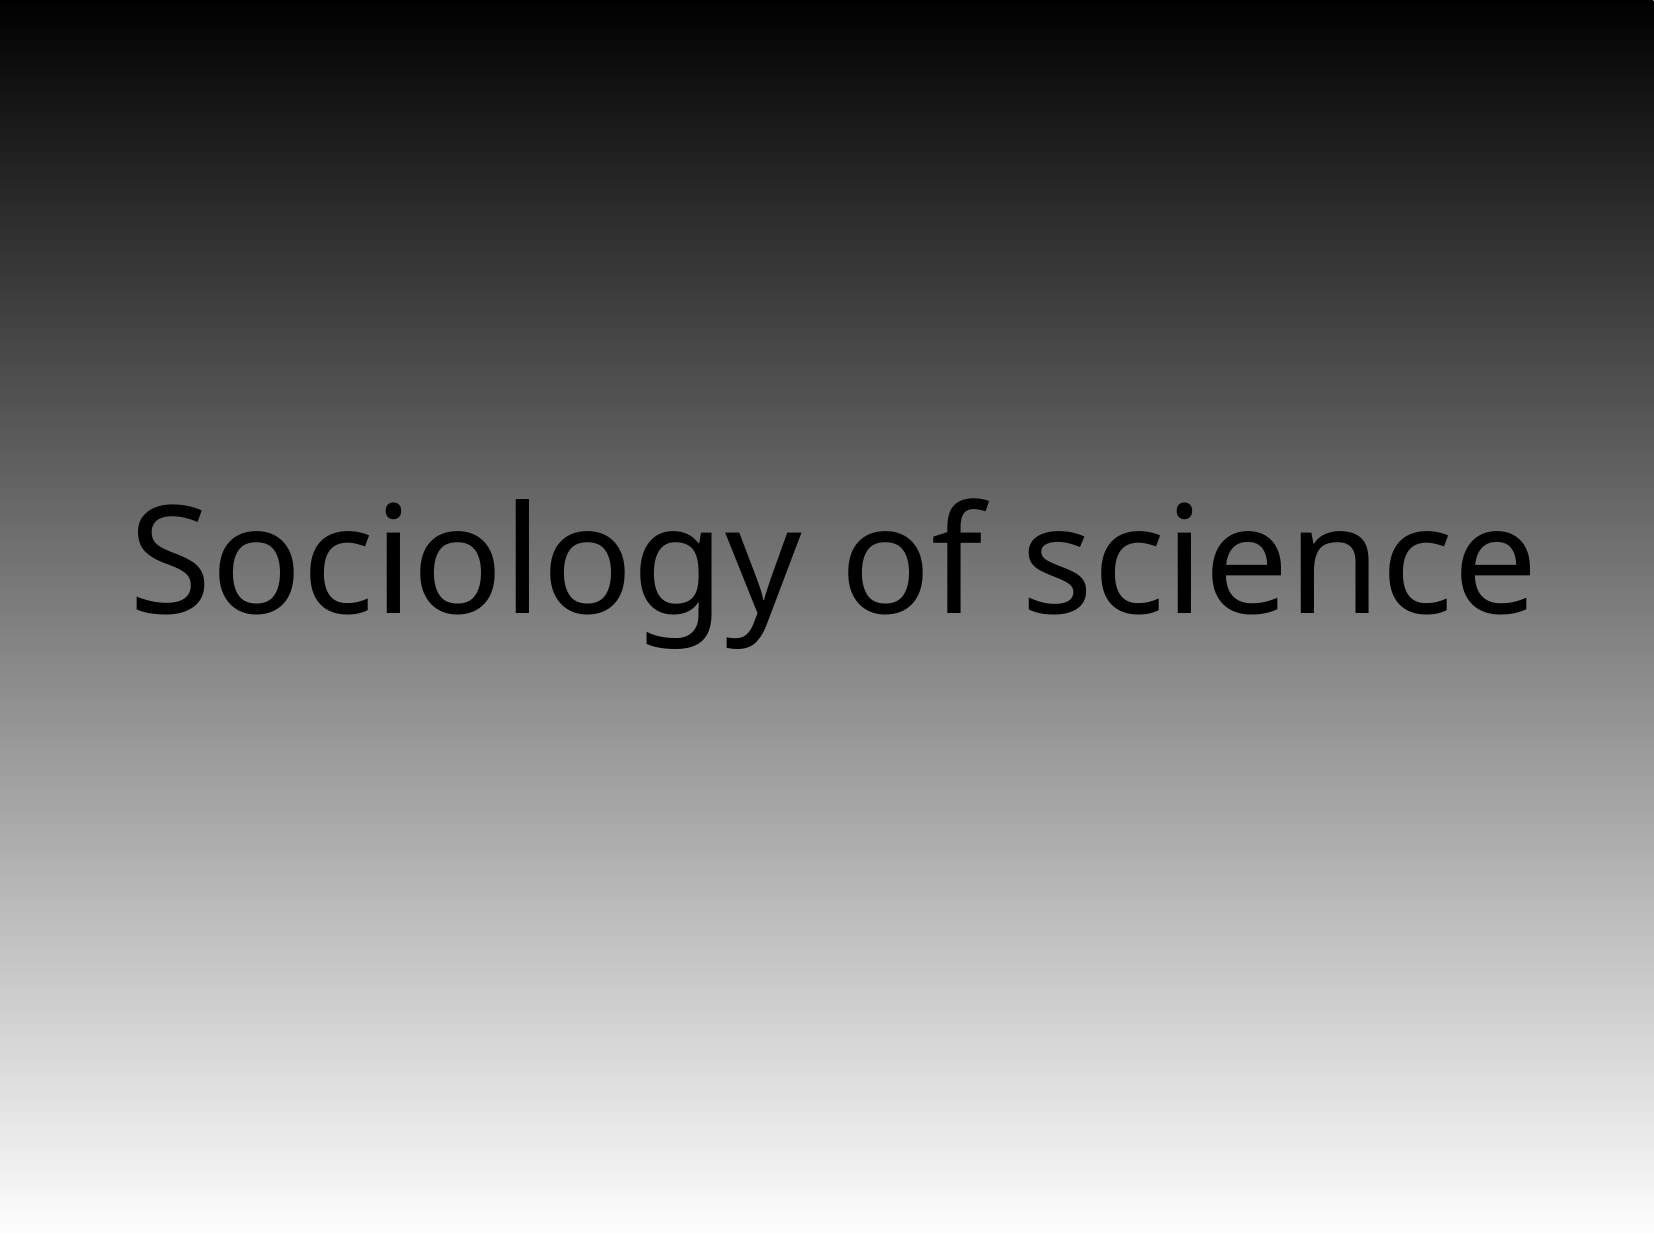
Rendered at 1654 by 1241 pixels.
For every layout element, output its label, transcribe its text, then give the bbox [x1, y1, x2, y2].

title Sociology of science [90, 375, 1579, 736]
